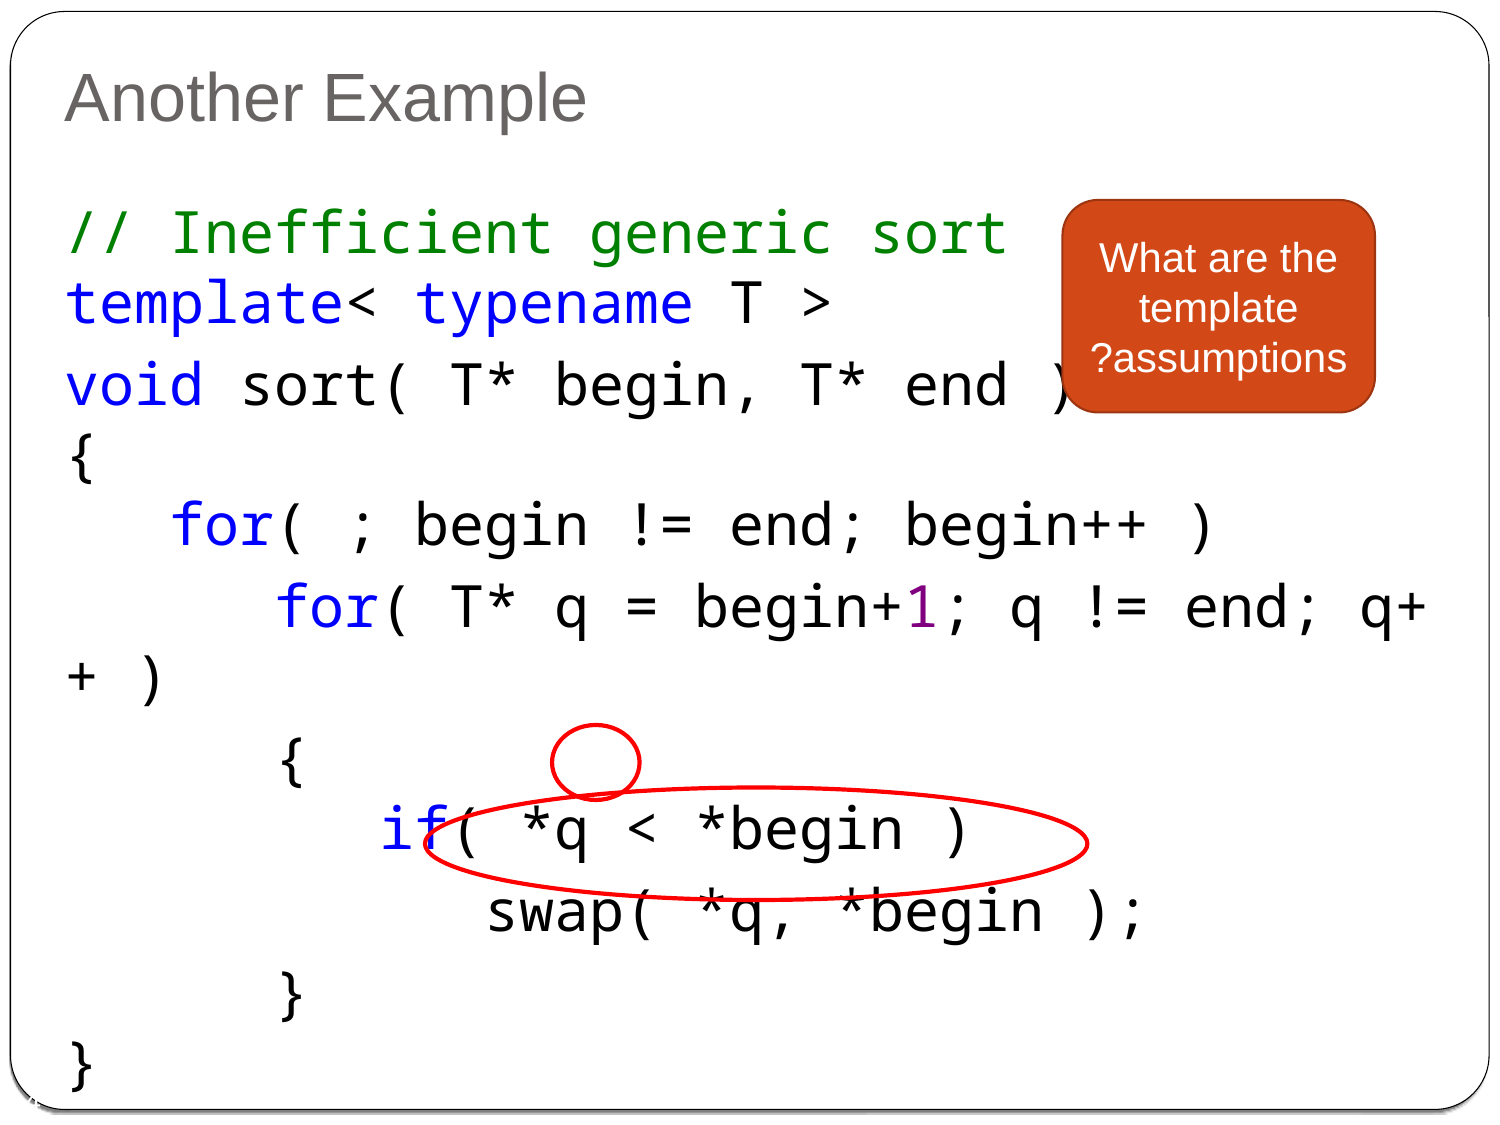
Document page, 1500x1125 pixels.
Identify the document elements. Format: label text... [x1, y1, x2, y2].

slide_number <number> [0, 1074, 50, 1125]
title Another Example [50, 45, 1450, 150]
list // Inefficient generic sort template< typename T > void sort( T* begin, T* end ) { for( ; begin != end; begin++ ) for( T* q = begin+1; q != end; q++ ) { if( *q < *begin ) swap( *q, *begin ); } } [50, 187, 1450, 1125]
text_box What are the template assumptions? [1062, 199, 1375, 413]
